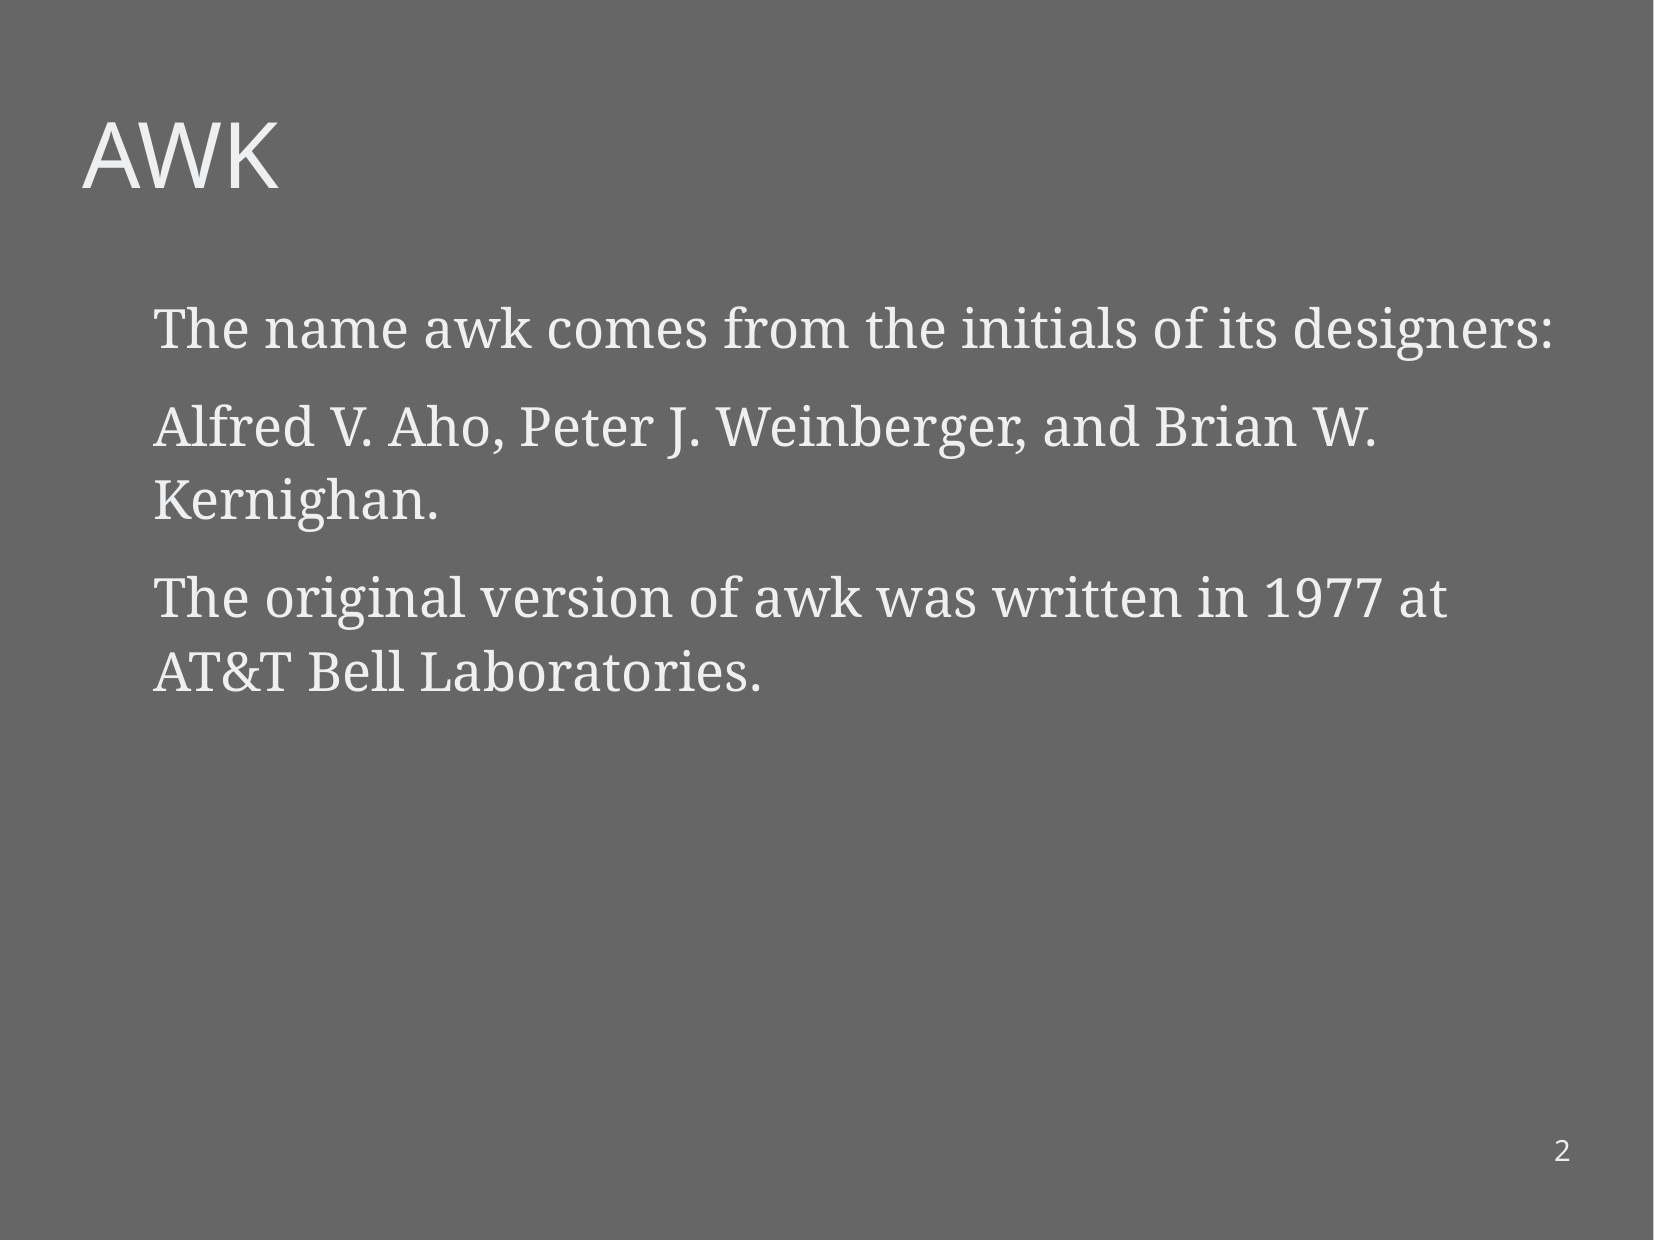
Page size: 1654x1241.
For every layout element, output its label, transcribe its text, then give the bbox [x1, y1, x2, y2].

list The name awk comes from the initials of its designers: Alfred V. Aho, Peter J. Weinberger, and Brian W. Kernighan. The original version of awk was written in 1977 at AT&T Bell Laboratories. [82, 290, 1571, 1094]
title AWK [82, 56, 1571, 250]
